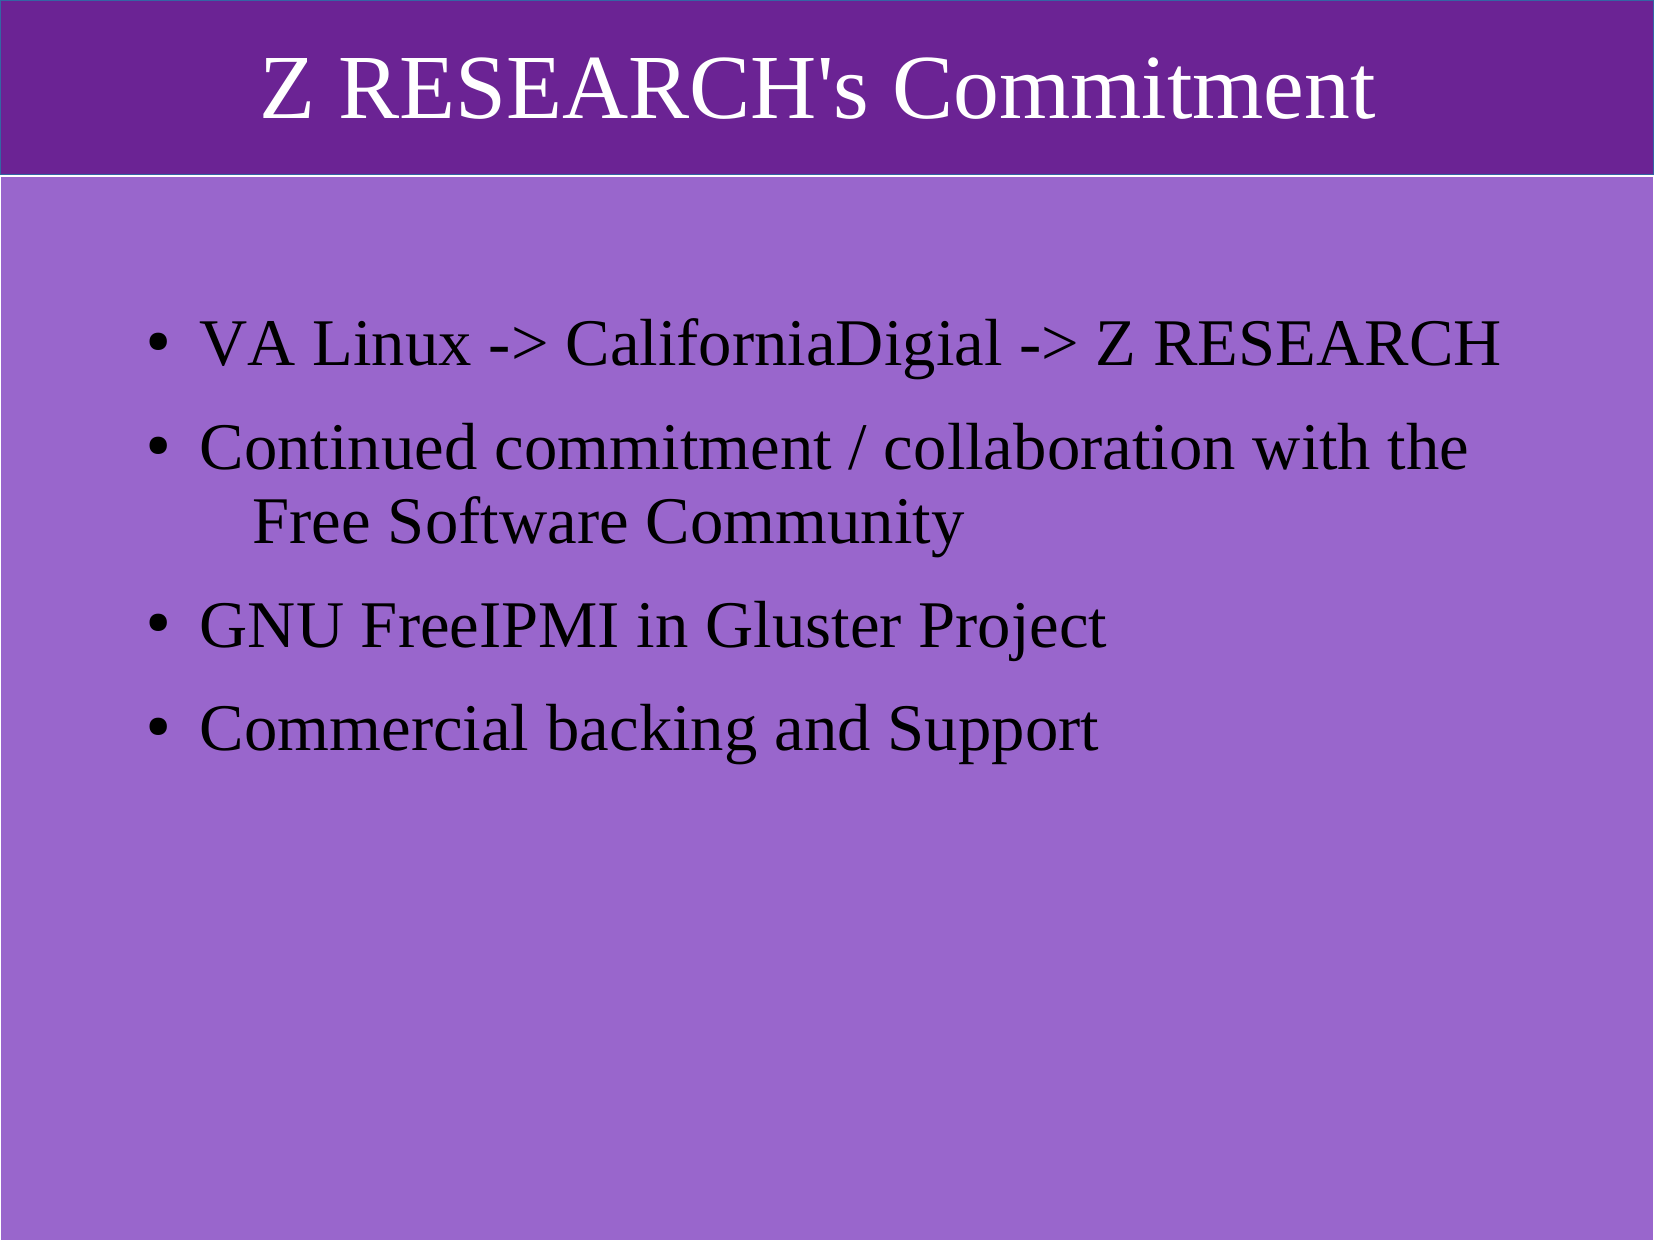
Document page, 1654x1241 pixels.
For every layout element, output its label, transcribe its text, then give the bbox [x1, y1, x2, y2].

title Z RESEARCH's Commitment [112, 0, 1525, 175]
list VA Linux -> CaliforniaDigial -> Z RESEARCH Continued commitment / collaboration with the Free Software Community GNU FreeIPMI in Gluster Project Commercial backing and Support [111, 306, 1524, 1088]
